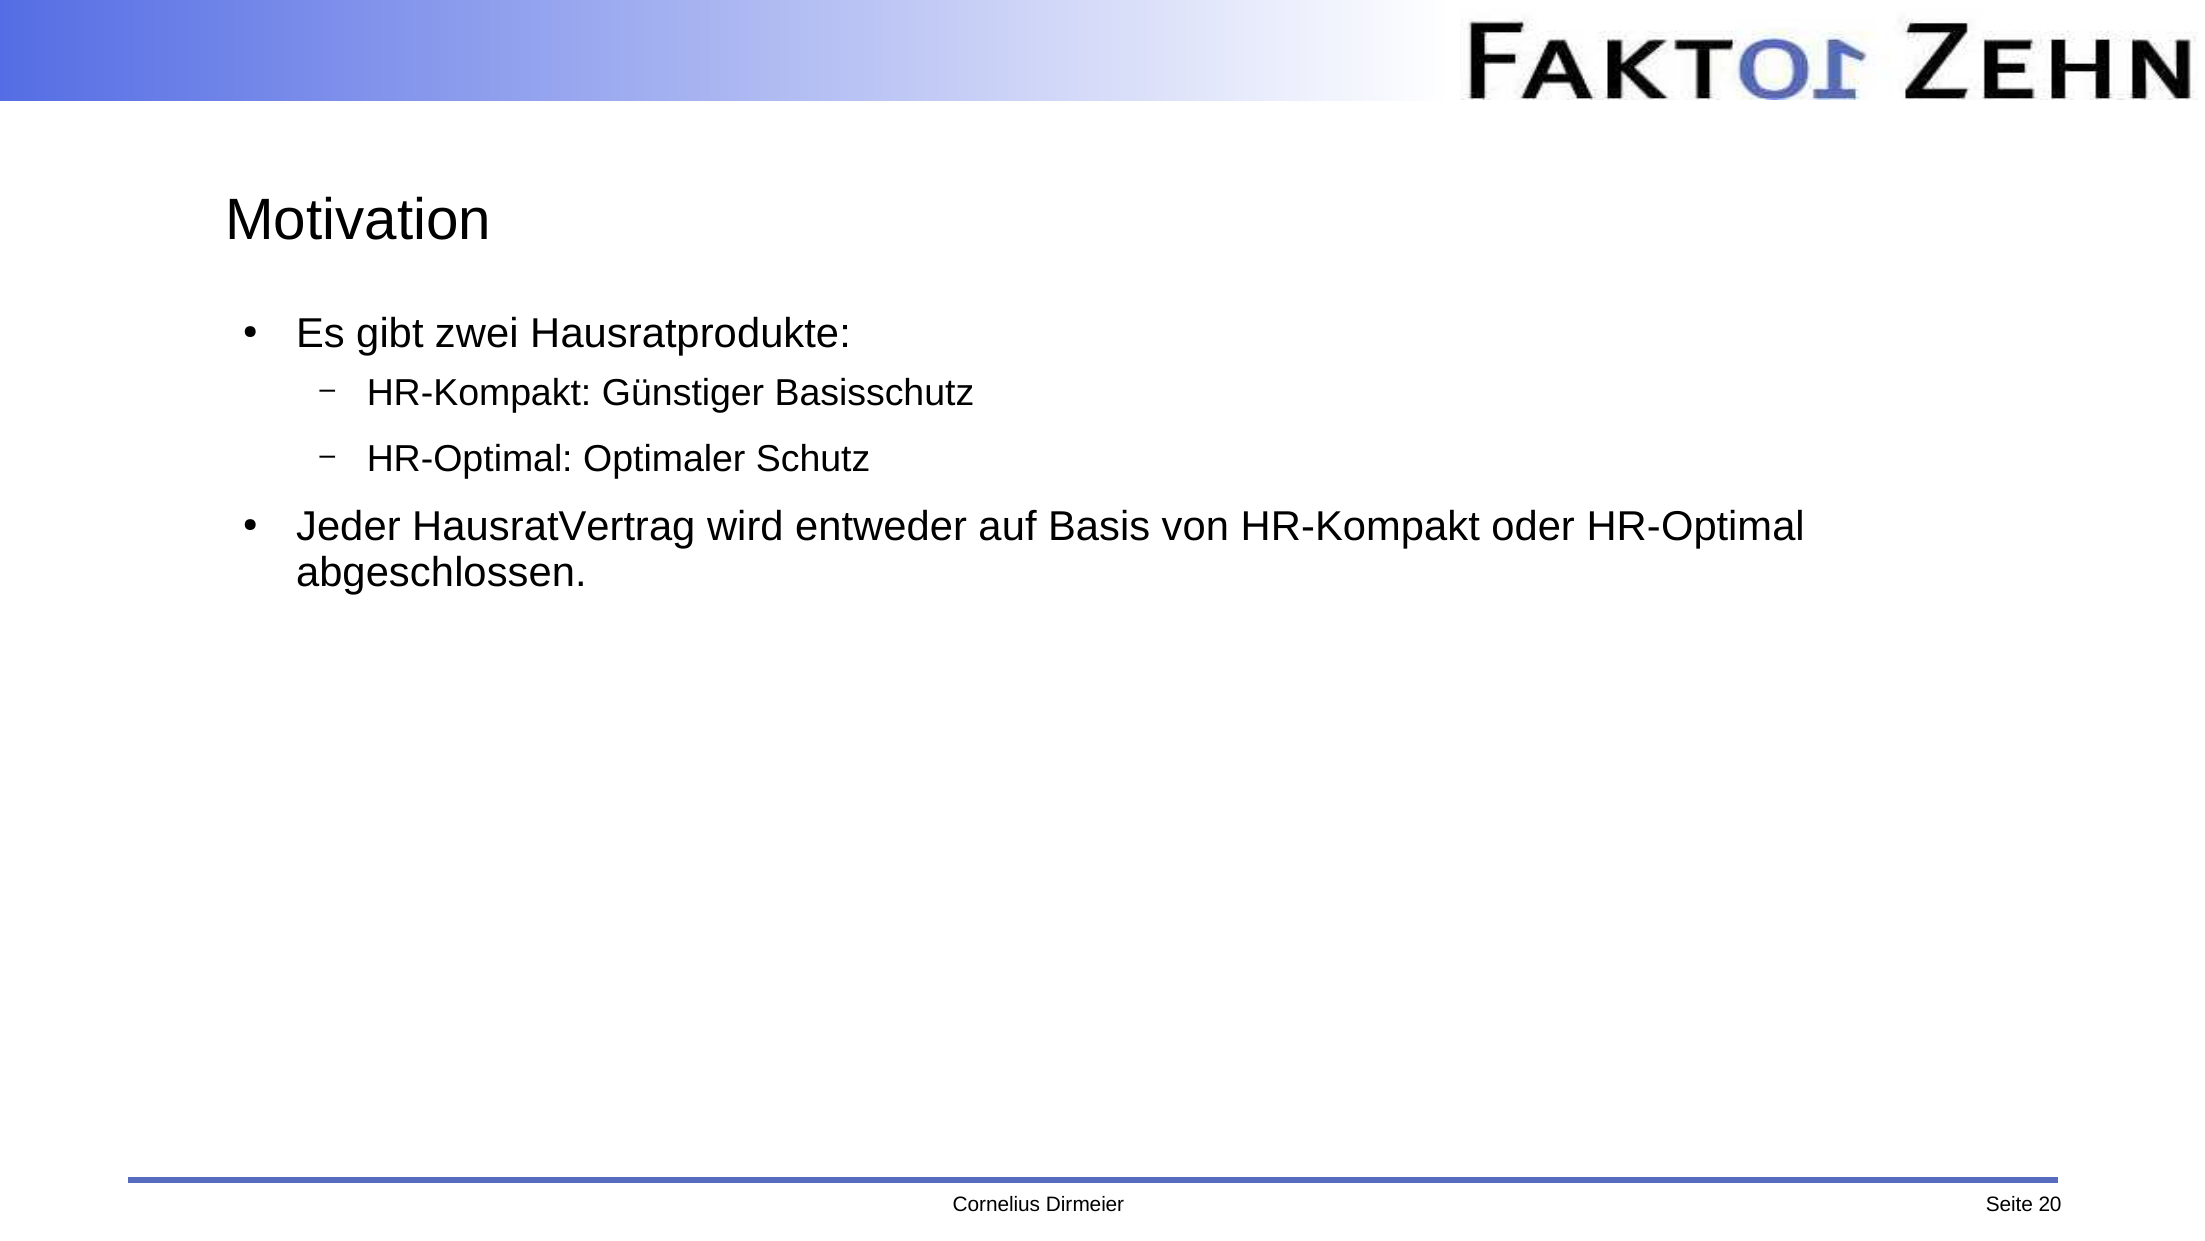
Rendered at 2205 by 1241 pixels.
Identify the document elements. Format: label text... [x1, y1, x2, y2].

list Es gibt zwei Hausratprodukte: HR-Kompakt: Günstiger Basisschutz HR-Optimal: Optimaler Schutz Jeder HausratVertrag wird entweder auf Basis von HR-Kompakt oder HR-Optimal abgeschlossen. [225, 310, 1981, 1078]
picture [1460, 7, 2202, 100]
title Motivation [225, 142, 1981, 296]
